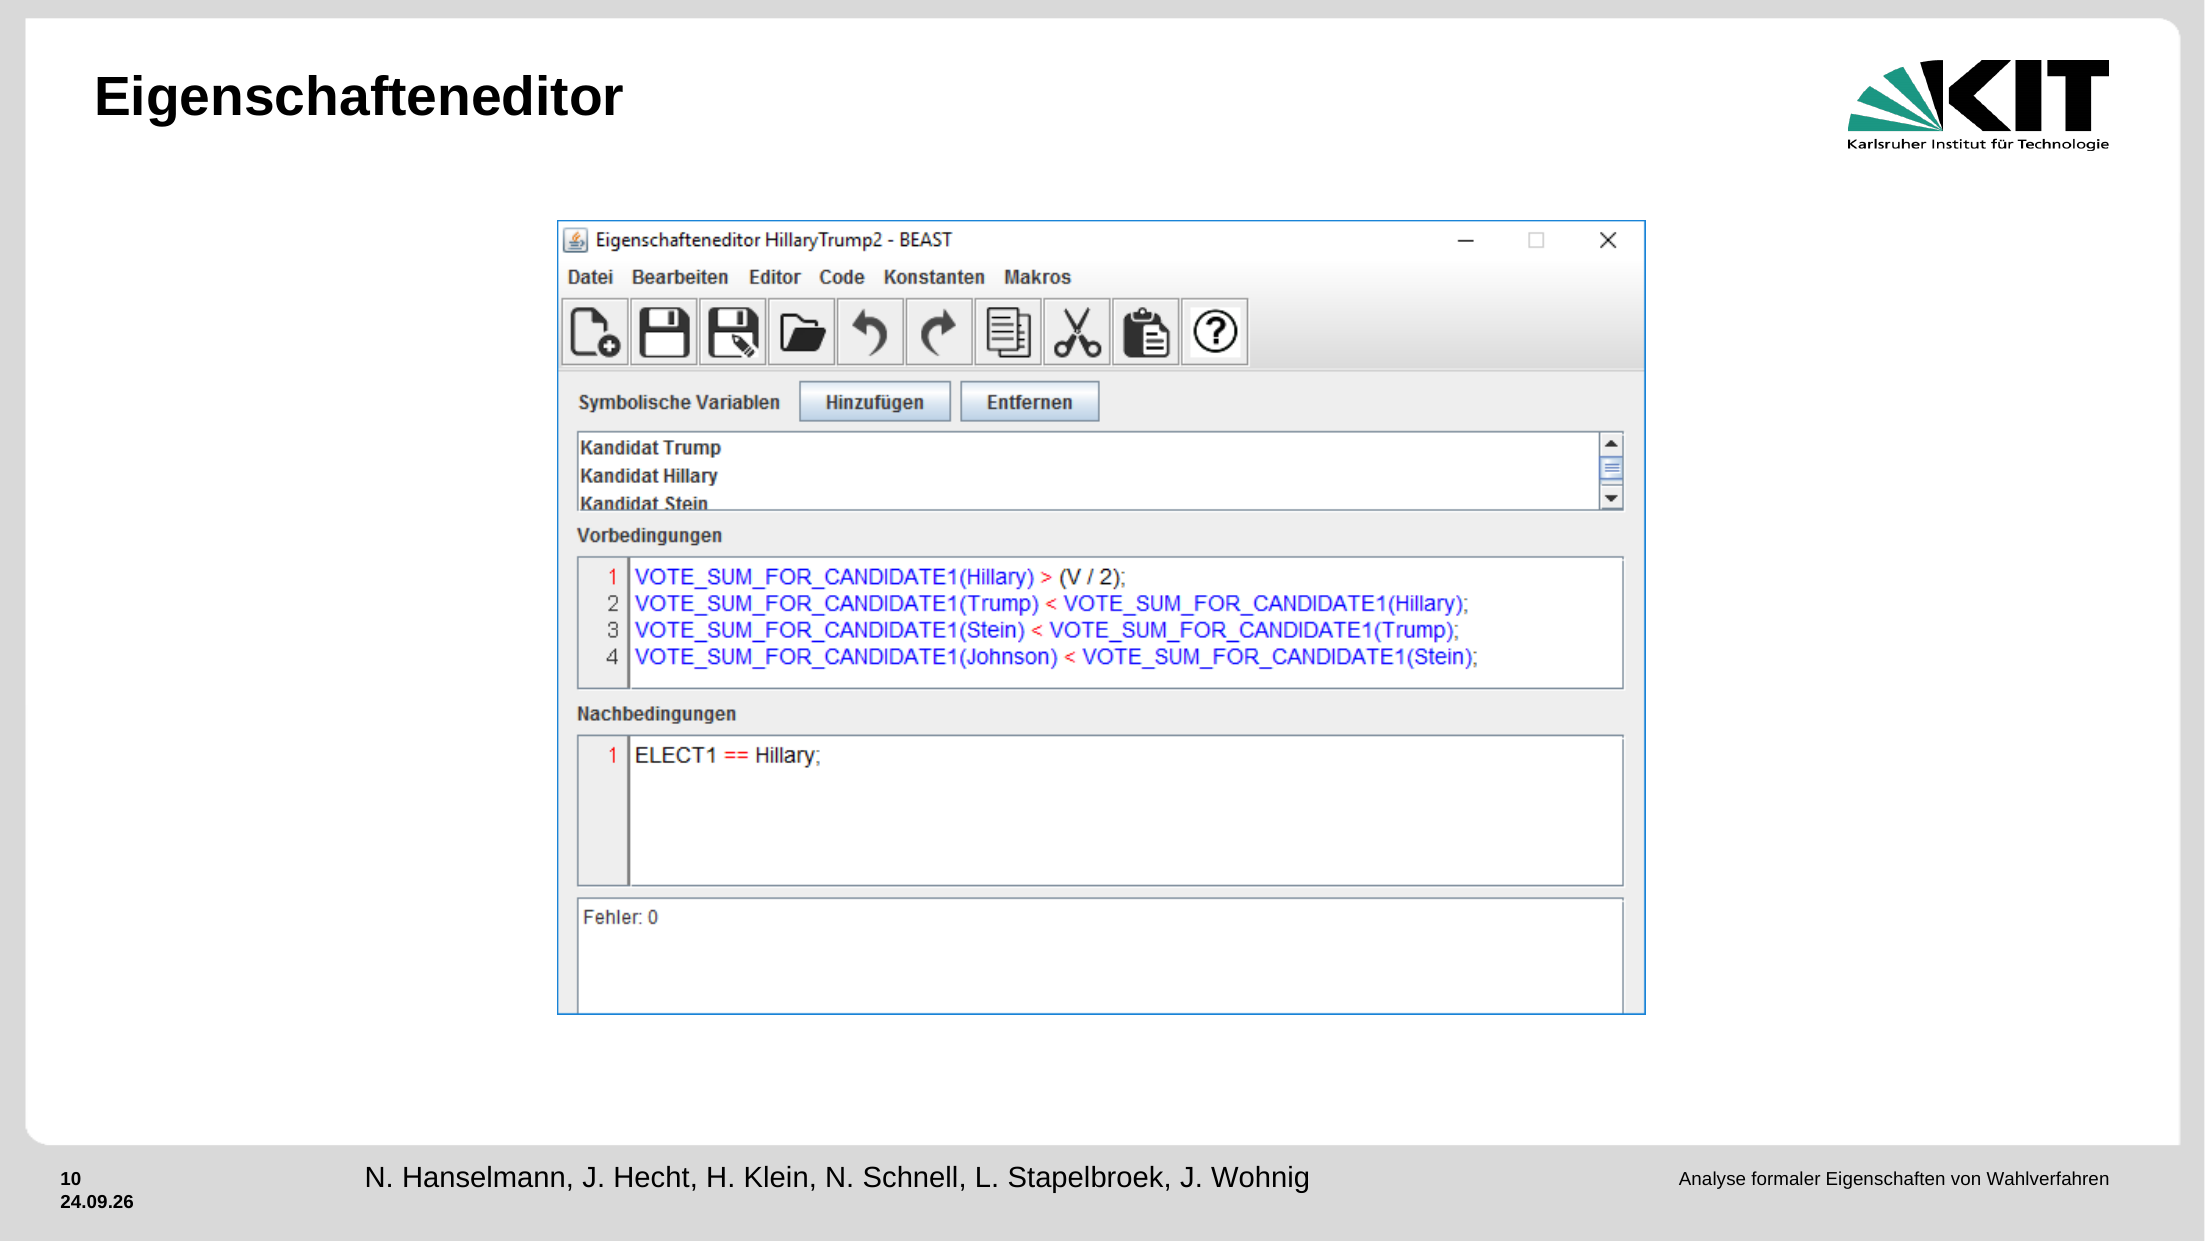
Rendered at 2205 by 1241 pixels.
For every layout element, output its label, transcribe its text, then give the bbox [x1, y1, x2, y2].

title Eigenschafteneditor [94, 60, 1761, 162]
picture [0, 0, 2205, 1241]
